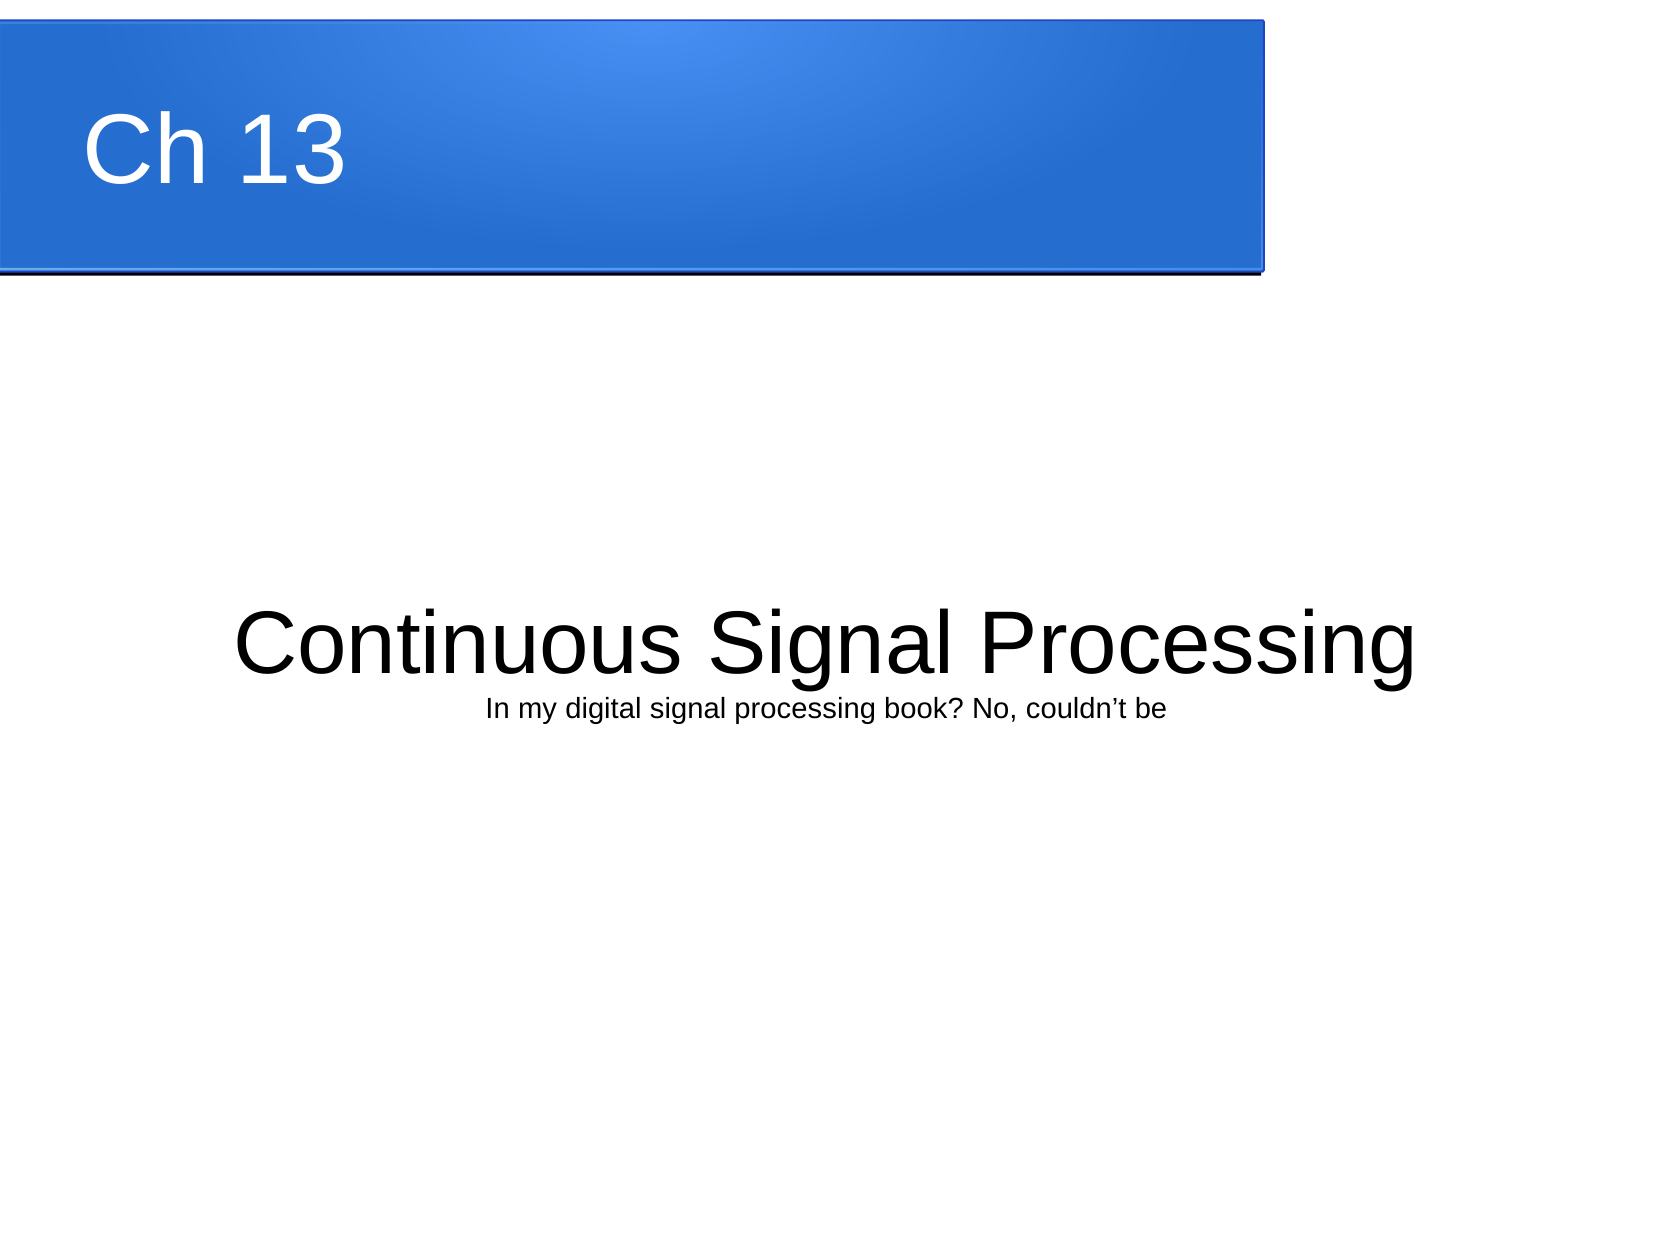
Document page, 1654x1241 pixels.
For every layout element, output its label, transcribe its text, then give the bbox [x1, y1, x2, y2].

title Ch 13 [82, 47, 1235, 252]
subtitle Continuous Signal Processing In my digital signal processing book? No, couldn’t be [82, 299, 1571, 1019]
